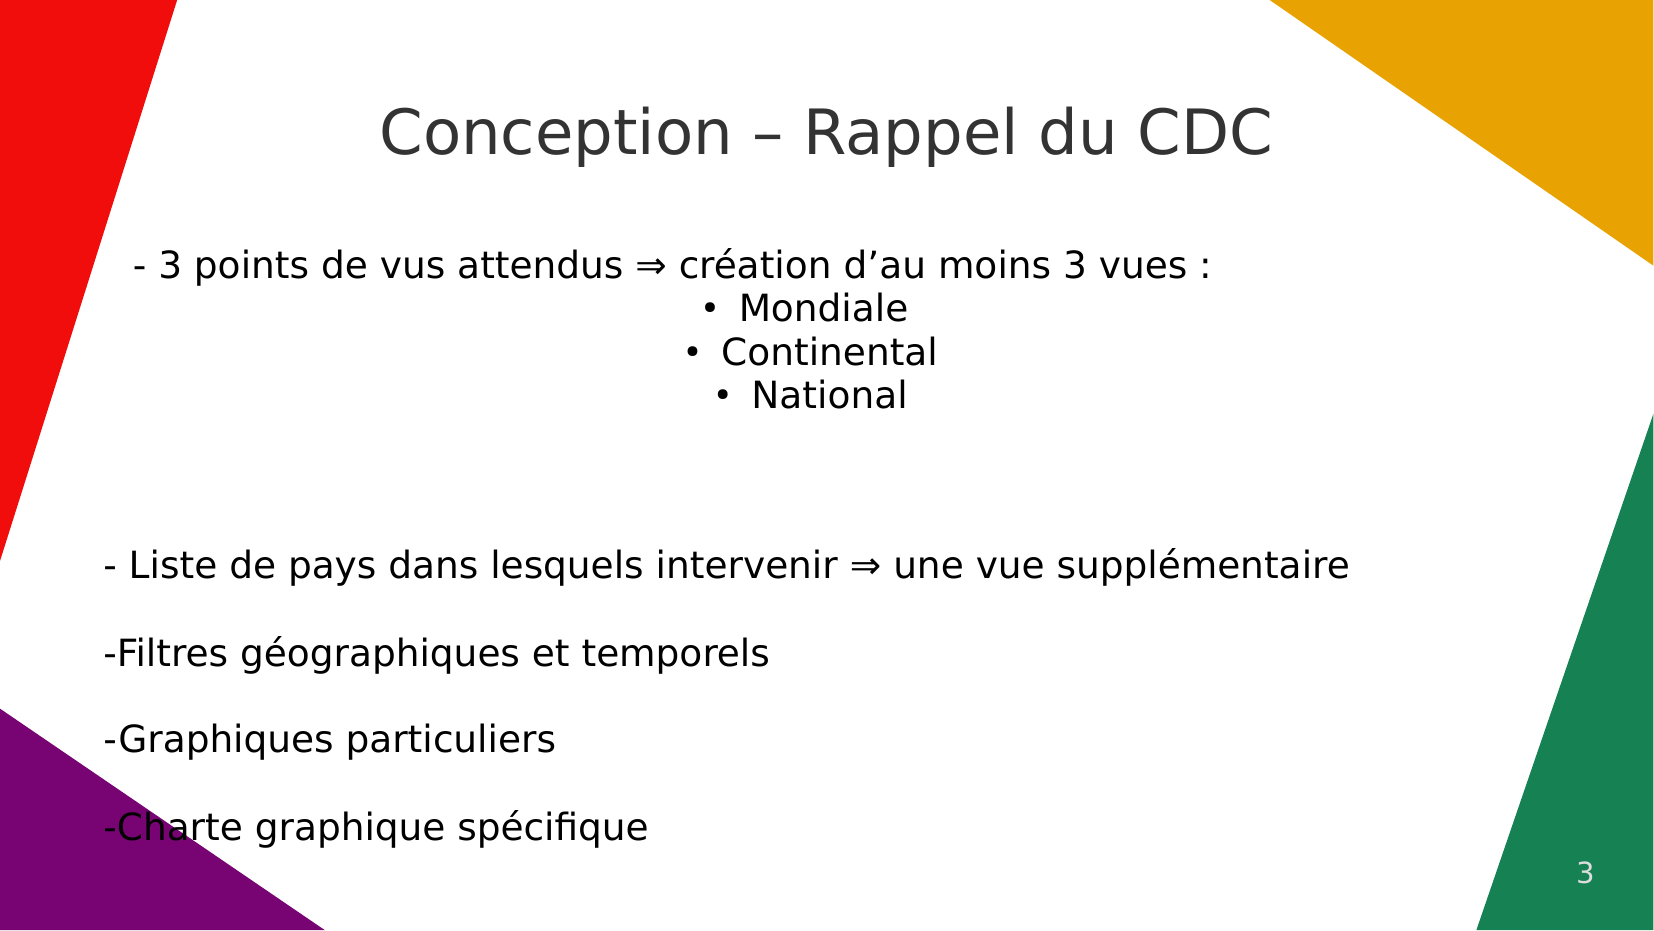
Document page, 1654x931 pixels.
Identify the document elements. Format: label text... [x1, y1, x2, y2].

title Conception – Rappel du CDC [118, 59, 1536, 207]
text_box - Liste de pays dans lesquels intervenir ⇒ une vue supplémentaire -Filtres géographiques et temporels -Graphiques particuliers -Charte graphique spécifique [88, 536, 1477, 857]
text_box - 3 points de vus attendus ⇒ création d’au moins 3 vues : Mondiale Continental National [118, 236, 1506, 426]
